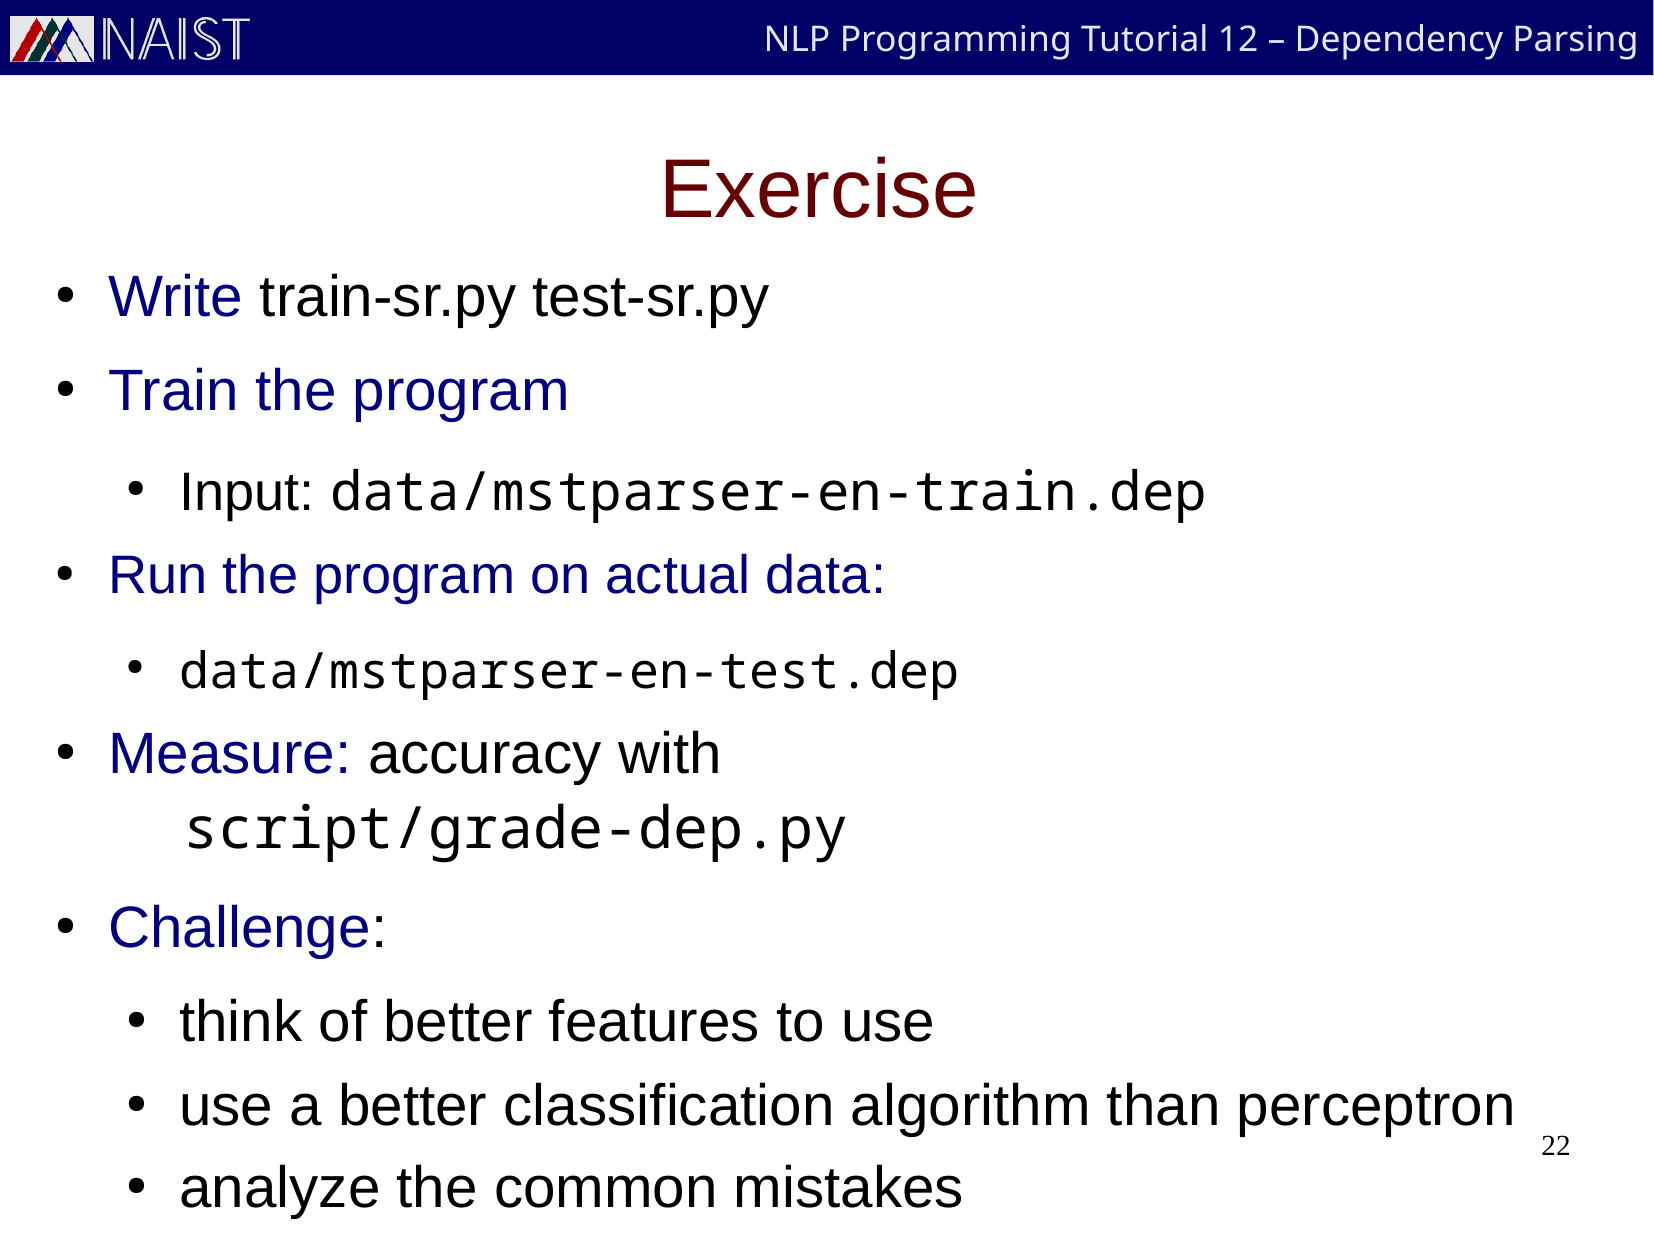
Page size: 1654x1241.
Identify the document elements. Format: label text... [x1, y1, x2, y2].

title Exercise [75, 92, 1564, 263]
picture [102, 17, 251, 60]
picture [10, 16, 94, 62]
list Write train-sr.py test-sr.py Train the program Input: data/mstparser-en-train.dep Run the program on actual data: data/mstparser-en-test.dep Measure: accuracy with script/grade-dep.py Challenge: think of better features to use use a better classification algorithm than perceptron analyze the common mistakes [37, 263, 1654, 1193]
